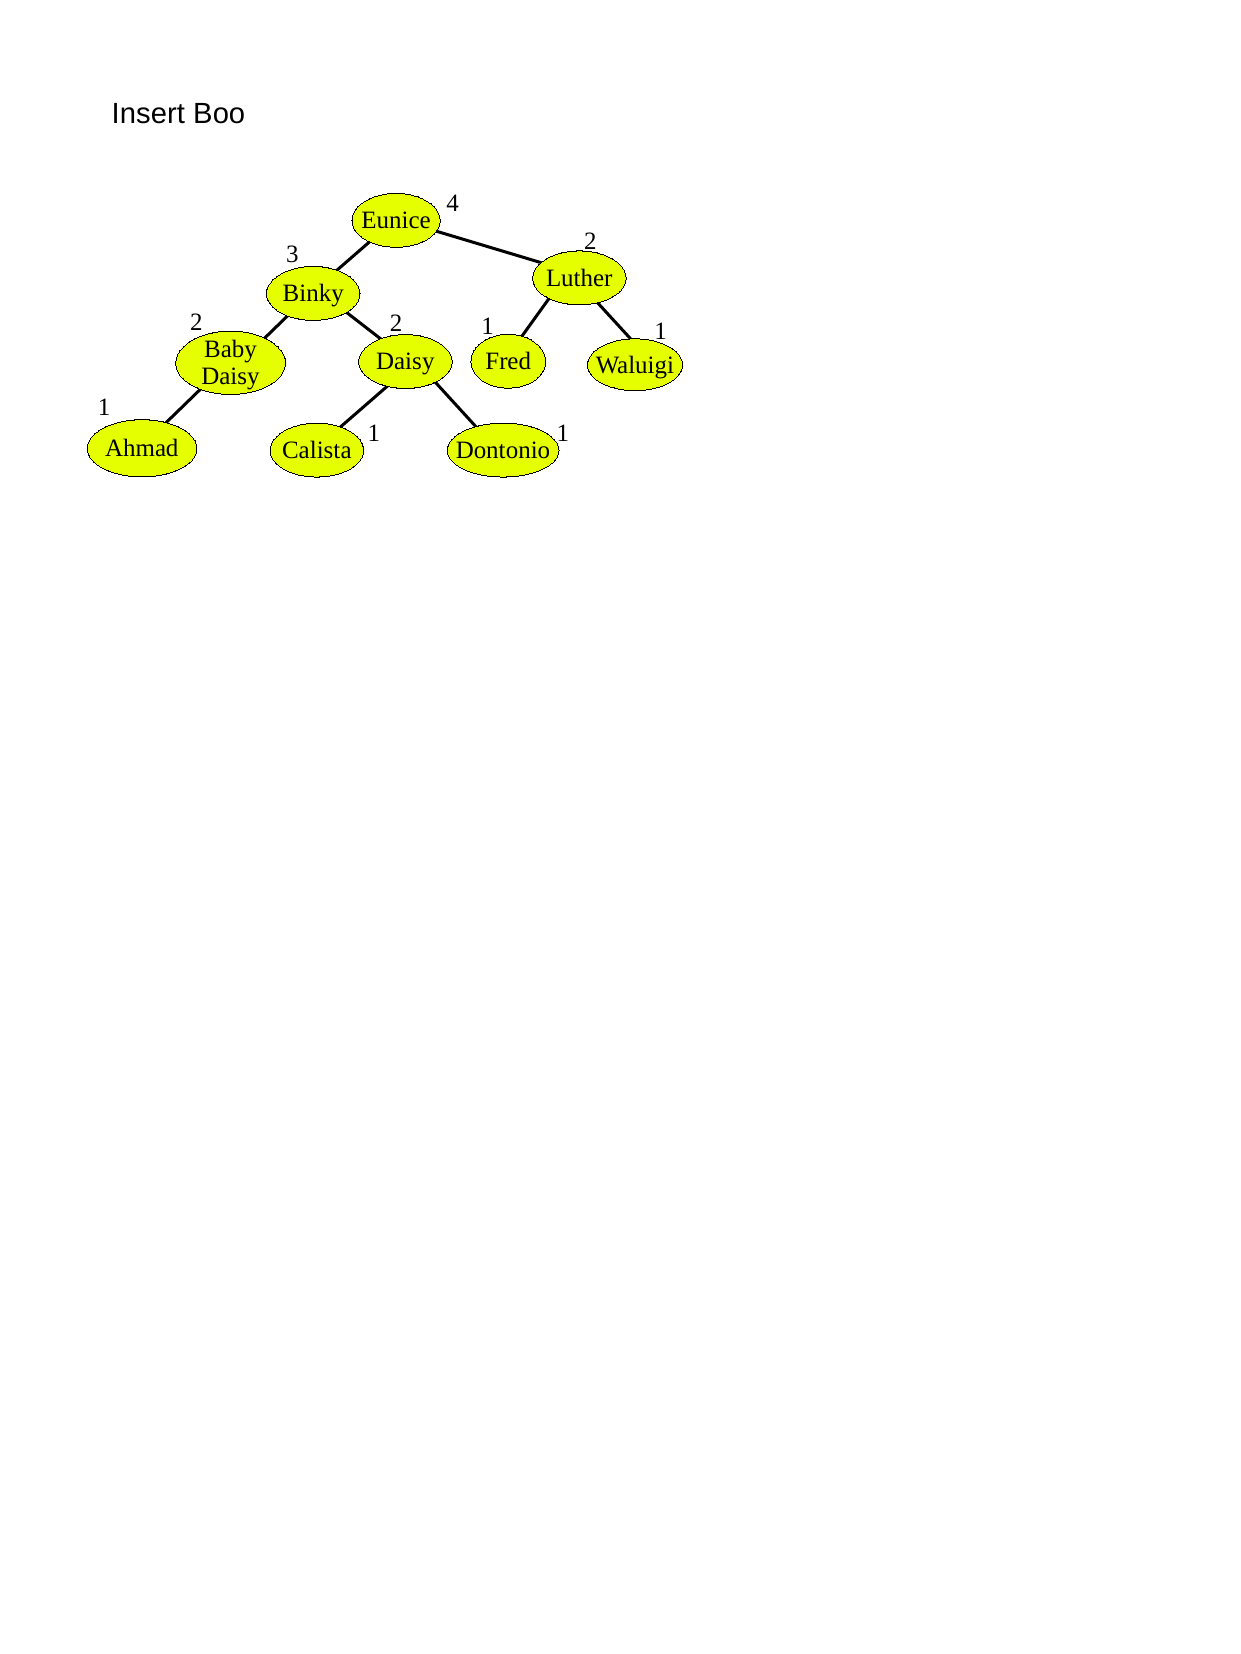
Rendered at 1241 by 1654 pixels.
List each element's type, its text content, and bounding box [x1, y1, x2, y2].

text_box Calista [270, 423, 364, 478]
text_box Insert Boo [96, 90, 260, 138]
text_box 1 [466, 305, 509, 346]
text_box 1 [83, 385, 126, 426]
text_box Luther [532, 250, 627, 305]
text_box Ahmad [87, 419, 197, 477]
text_box 3 [271, 232, 314, 273]
text_box 2 [375, 301, 418, 340]
text_box Binky [266, 266, 361, 321]
text_box 1 [639, 310, 683, 350]
text_box Baby Daisy [175, 331, 286, 395]
text_box 4 [431, 182, 474, 223]
text_box 1 [352, 411, 396, 452]
text_box 2 [569, 219, 612, 258]
text_box Eunice [351, 193, 440, 248]
text_box Fred [470, 334, 546, 389]
text_box 1 [541, 411, 585, 452]
text_box 2 [175, 300, 218, 341]
text_box Waluigi [587, 338, 683, 391]
text_box Dontonio [447, 423, 559, 478]
text_box Daisy [358, 334, 453, 389]
